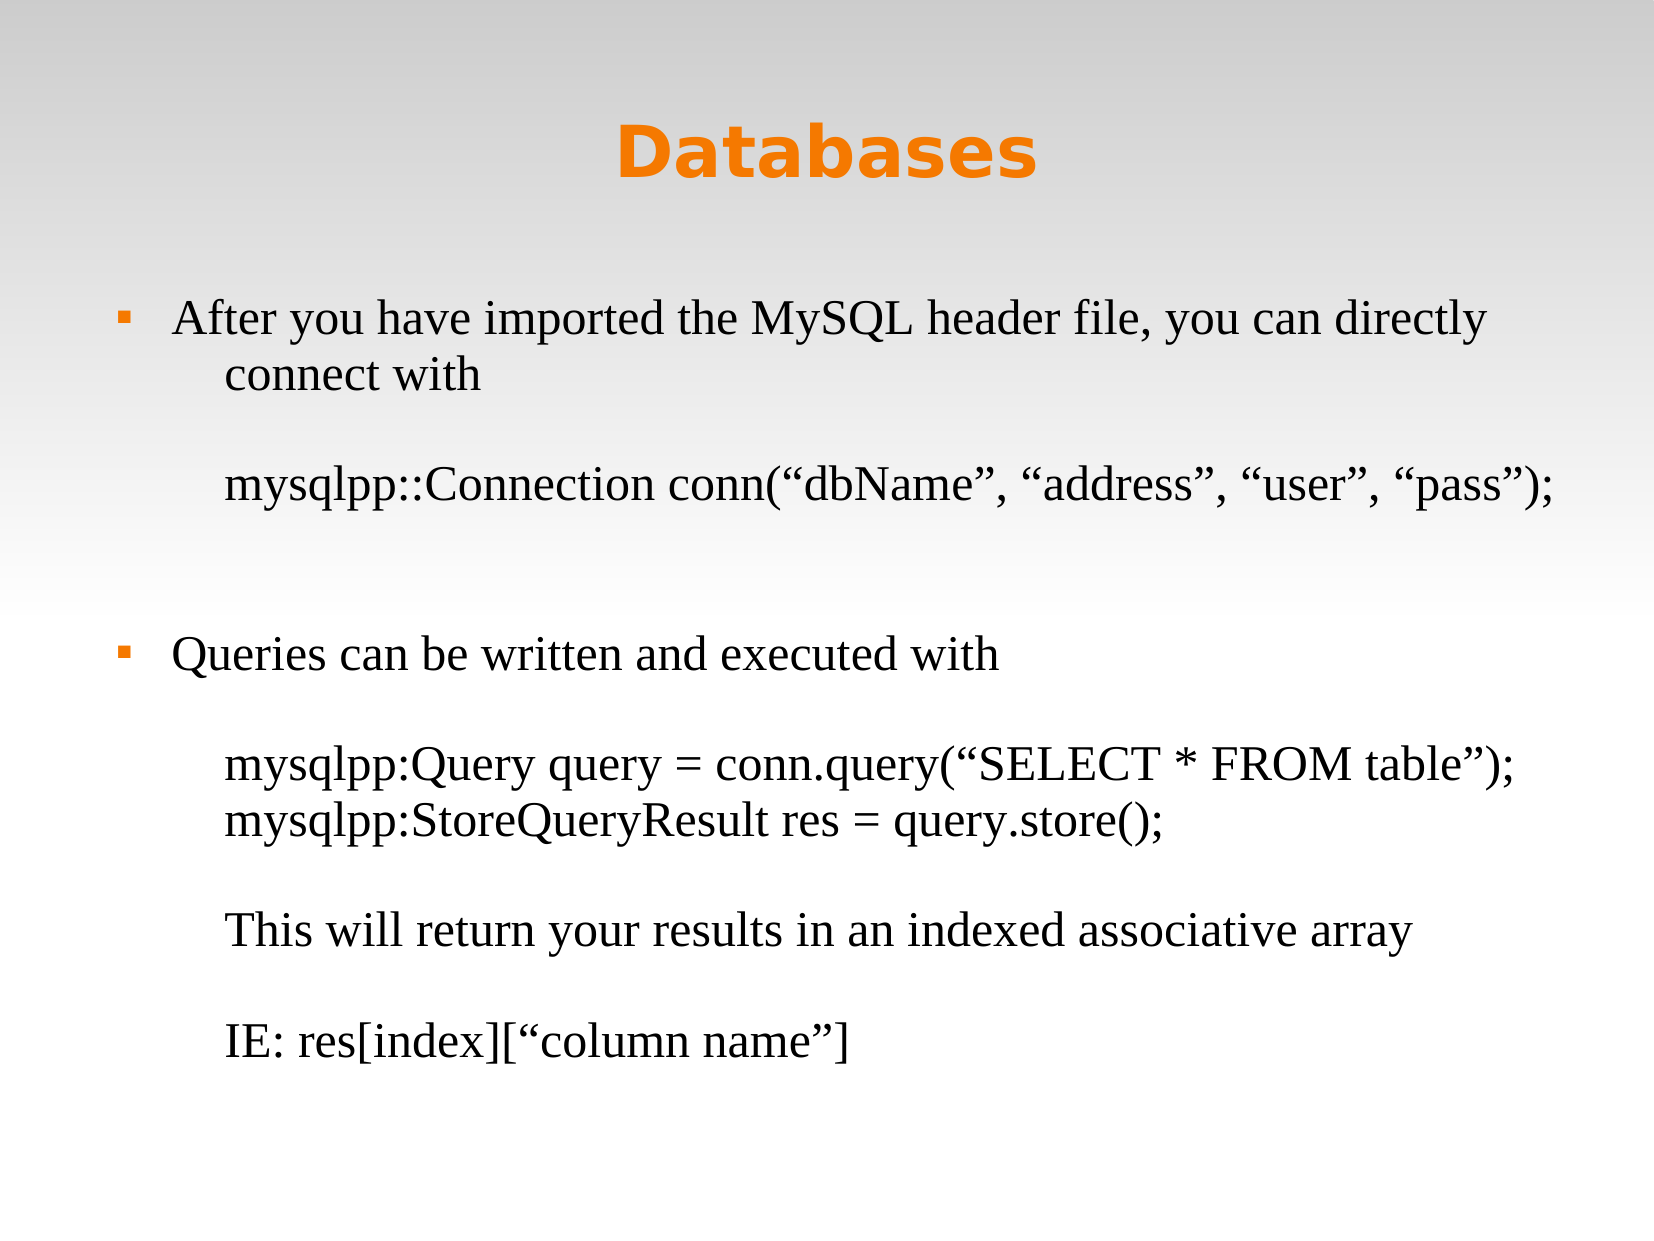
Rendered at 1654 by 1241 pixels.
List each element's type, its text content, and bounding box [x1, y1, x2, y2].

title Databases [82, 49, 1571, 257]
list After you have imported the MySQL header file, you can directly connect with mysqlpp::Connection conn(“dbName”, “address”, “user”, “pass”); Queries can be written and executed with mysqlpp:Query query = conn.query(“SELECT * FROM table”); mysqlpp:StoreQueryResult res = query.store(); This will return your results in an indexed associative array IE: res[index][“column name”] [82, 290, 1571, 1136]
